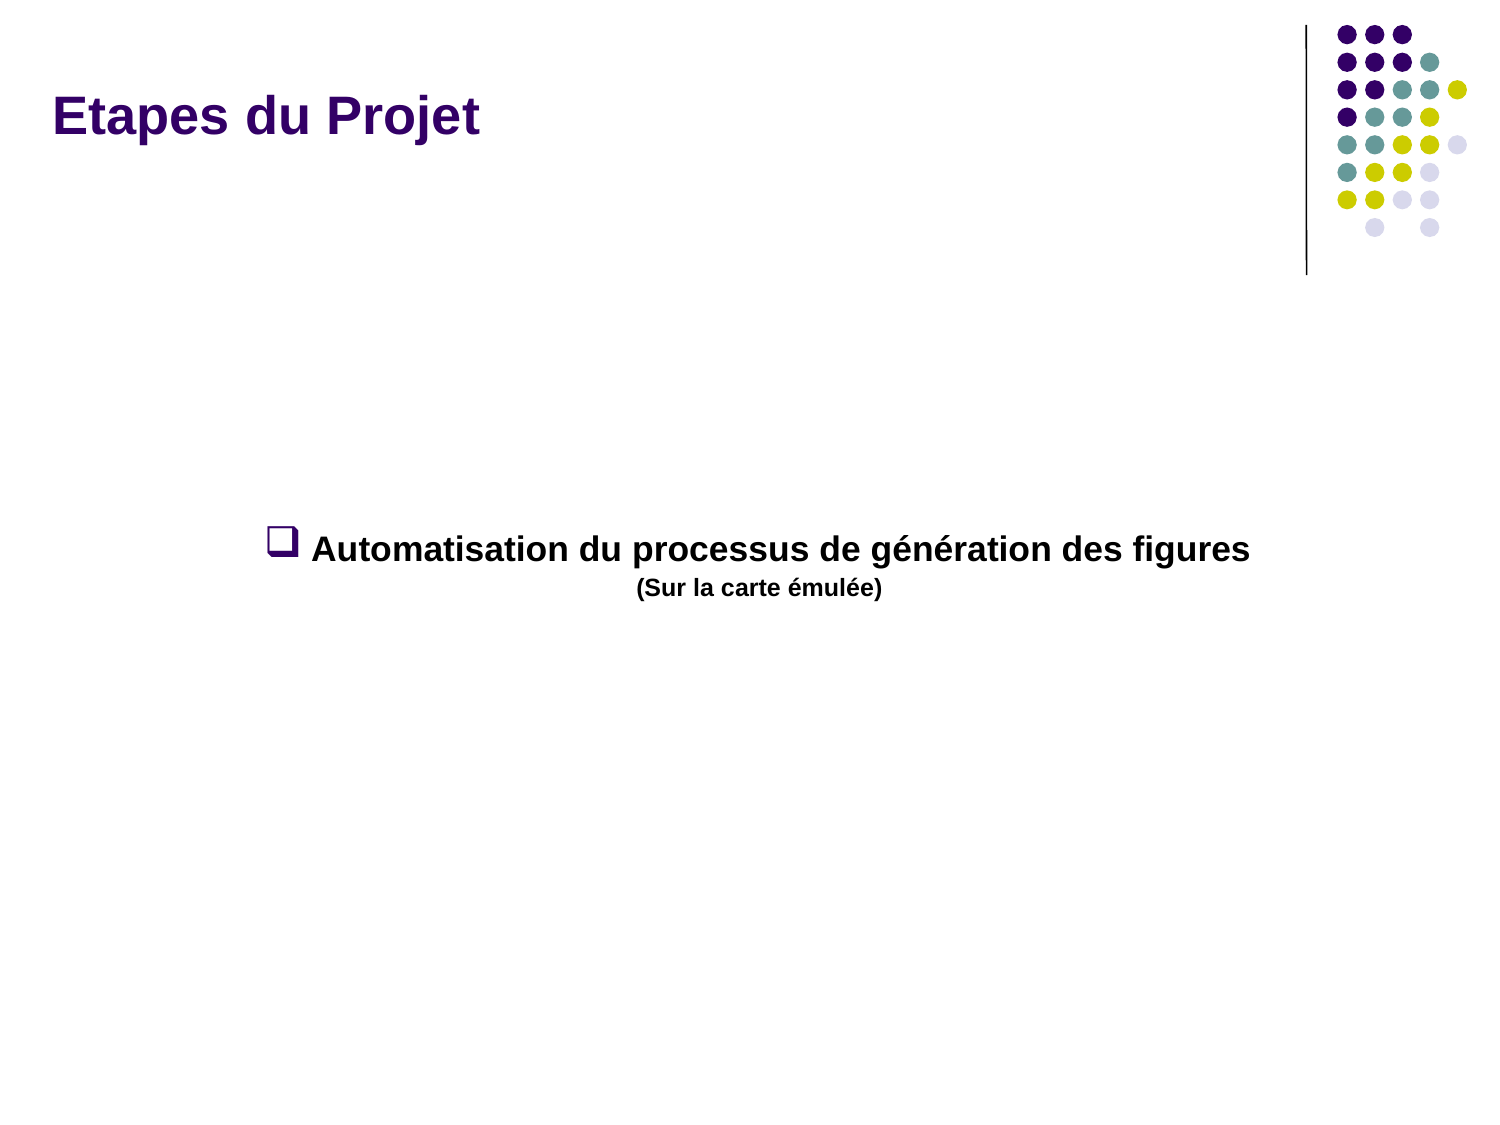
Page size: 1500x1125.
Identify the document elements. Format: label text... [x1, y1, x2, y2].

text_box Etapes du Projet [37, 54, 1301, 154]
text_box Automatisation du processus de génération des figures (Sur la carte émulée) [242, 527, 1270, 646]
